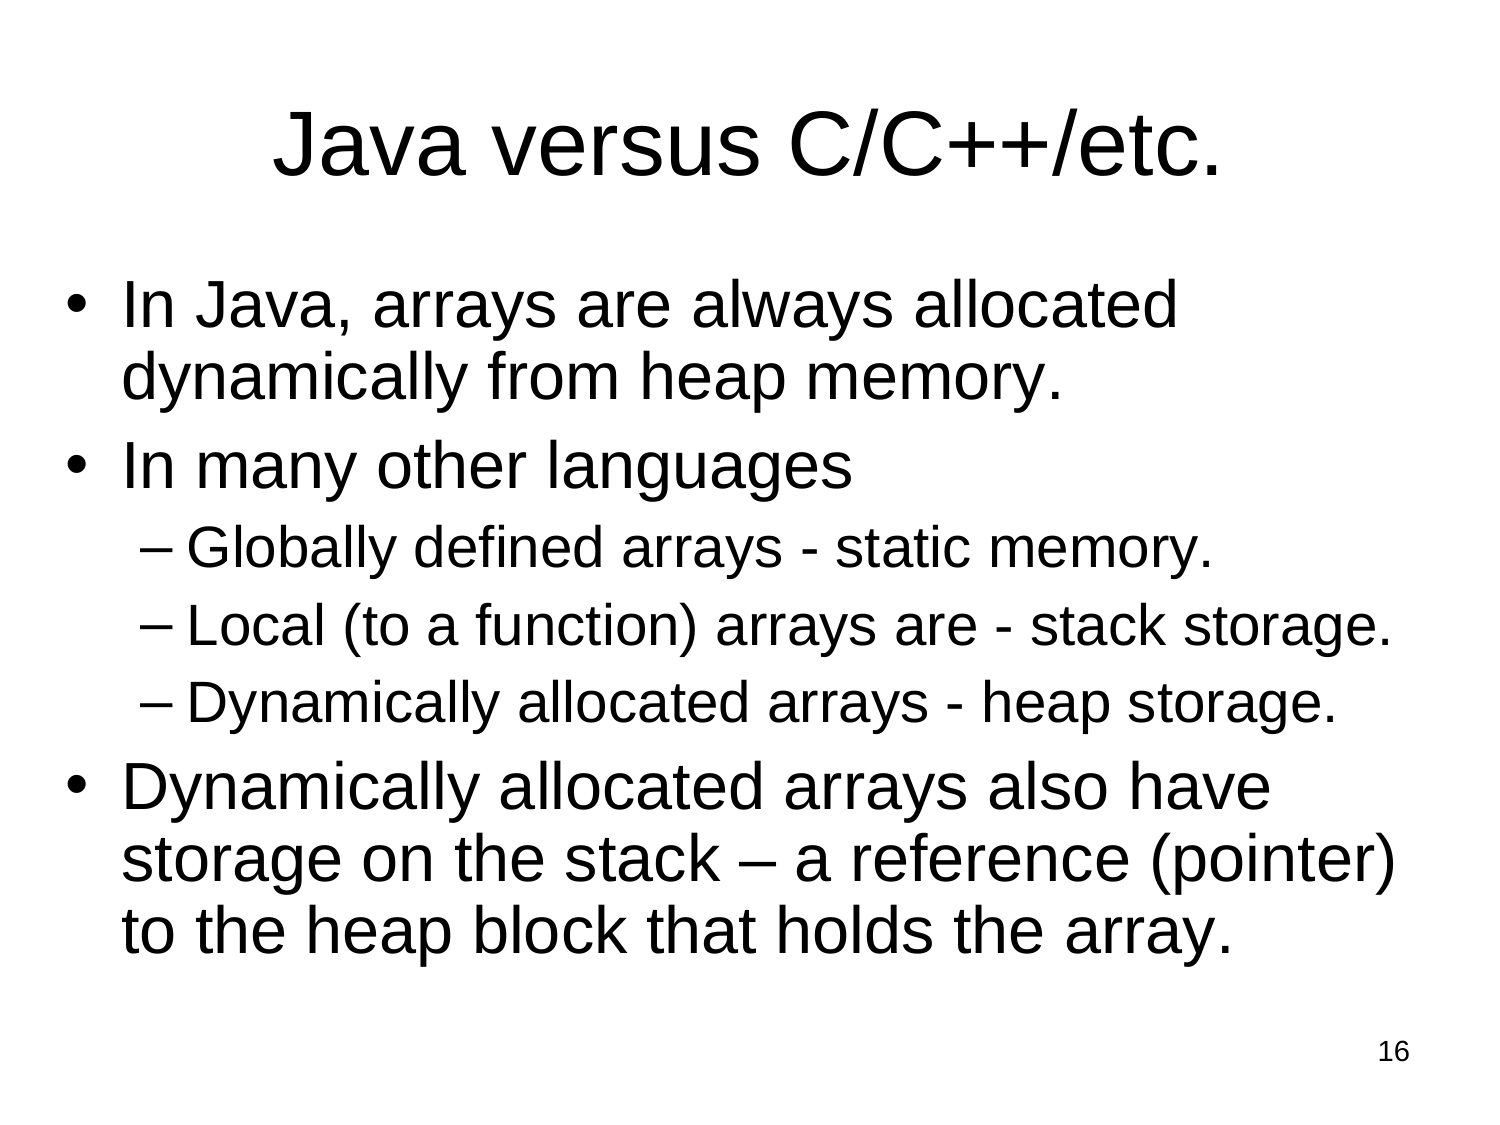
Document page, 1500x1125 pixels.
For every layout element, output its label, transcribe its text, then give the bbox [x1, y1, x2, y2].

list In Java, arrays are always allocated dynamically from heap memory. In many other languages Globally defined arrays - static memory. Local (to a function) arrays are - stack storage. Dynamically allocated arrays - heap storage. Dynamically allocated arrays also have storage on the stack – a reference (pointer) to the heap block that holds the array. [49, 262, 1425, 1006]
title Java versus C/C++/etc. [75, 45, 1426, 233]
text_box <number> [1074, 1024, 1426, 1103]
